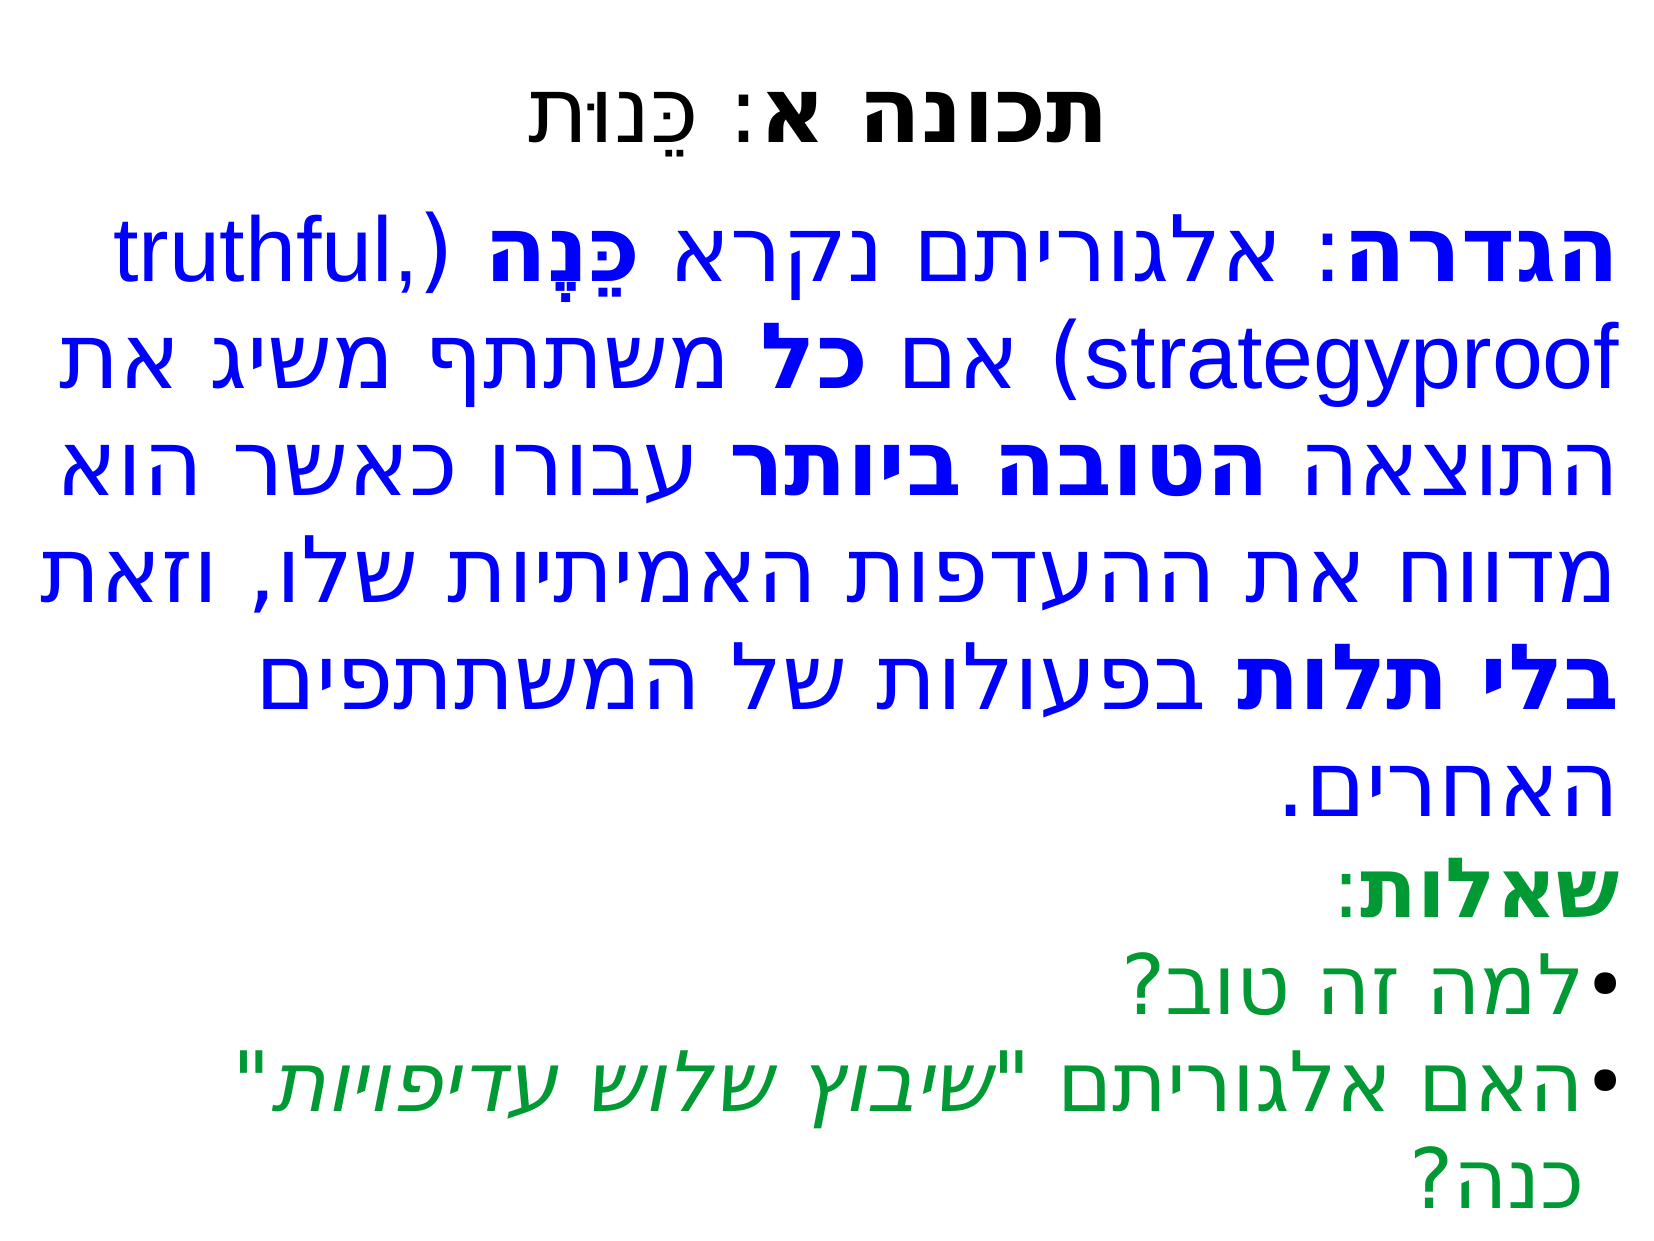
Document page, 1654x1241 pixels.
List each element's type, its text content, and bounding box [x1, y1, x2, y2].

text_box שאלות: למה זה טוב? האם אלגוריתם "שיבוץ שלוש עדיפויות" כנה? [105, 833, 1636, 1216]
title תכונה א: כֵּנוּת [75, 58, 1564, 163]
title הגדרה: אלגוריתם נקרא כֵּנֶה (truthful, strategyproof) אם כל משתתף משיג את התוצאה הטובה ביותר עבורו כאשר הוא מדווח את ההעדפות האמיתיות שלו, וזאת בלי תלות בפעולות של המשתתפים האחרים. [15, 225, 1621, 811]
